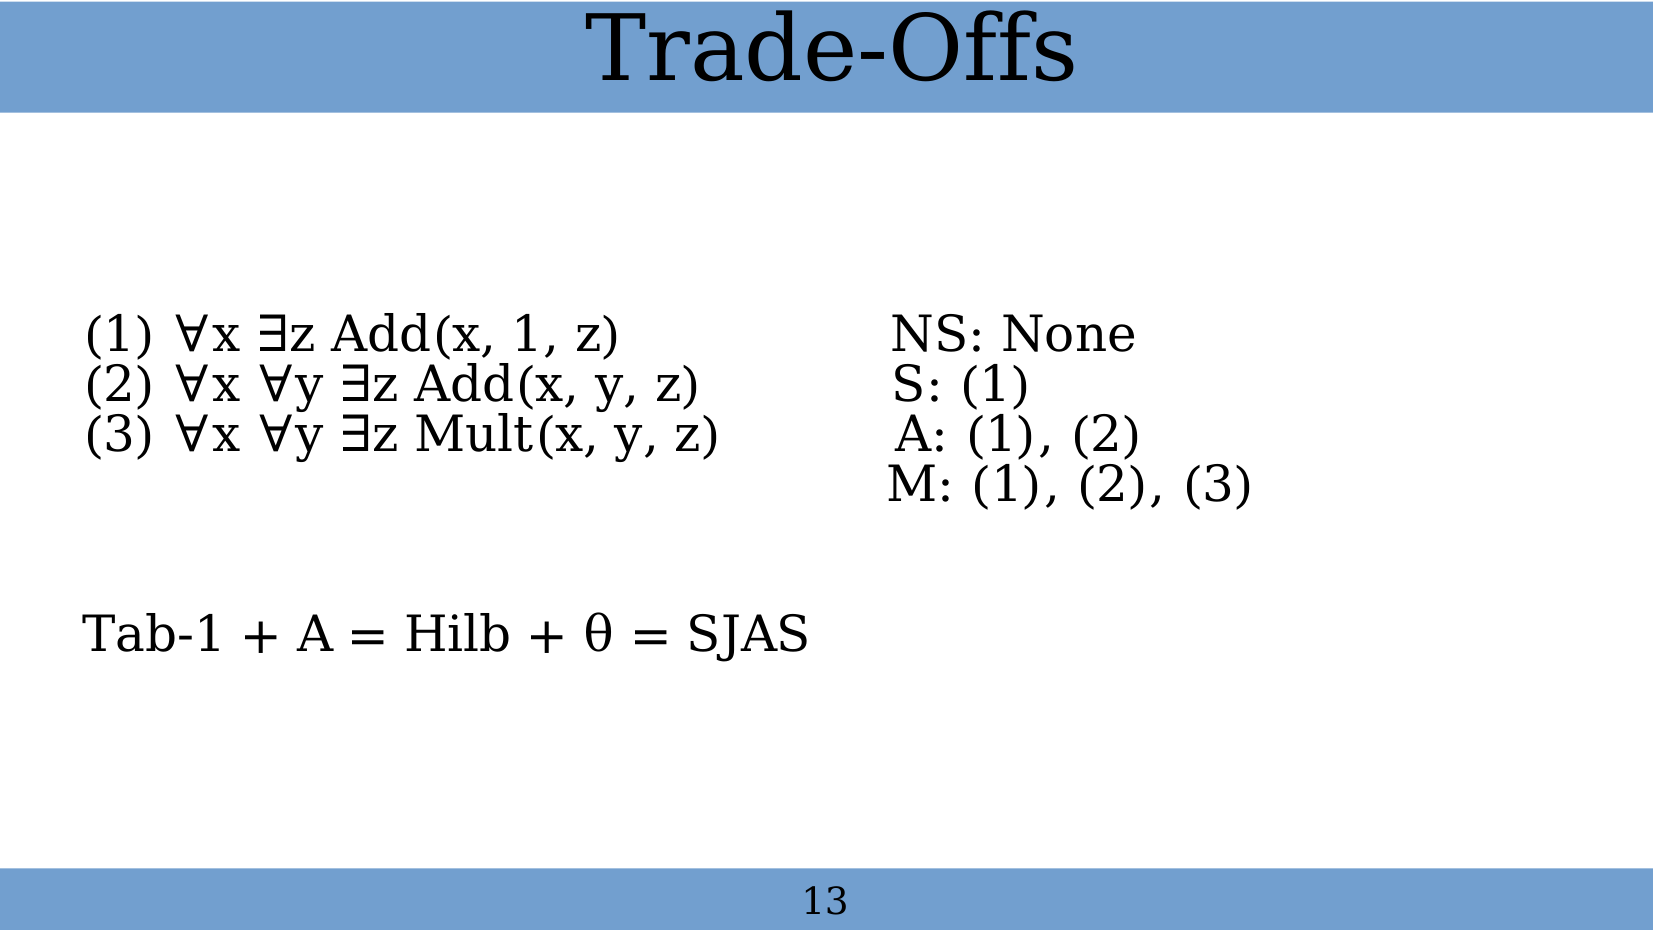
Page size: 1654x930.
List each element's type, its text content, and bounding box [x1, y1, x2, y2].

text_box Trade-Offs [167, 0, 1498, 107]
text_box [0, 868, 1653, 930]
text_box 13 [750, 877, 901, 930]
subtitle (1) ∀x ∃z Add(x, 1, z) NS: None (2) ∀x ∀y ∃z Add(x, y, z) S: (1) (3) ∀x ∀y ∃z Mult(x, y, z) A: (1), (2) M: (1), (2), (3) Tab-1 + A = Hilb + θ = SJAS [82, 212, 1571, 763]
title [0, 1, 1653, 113]
